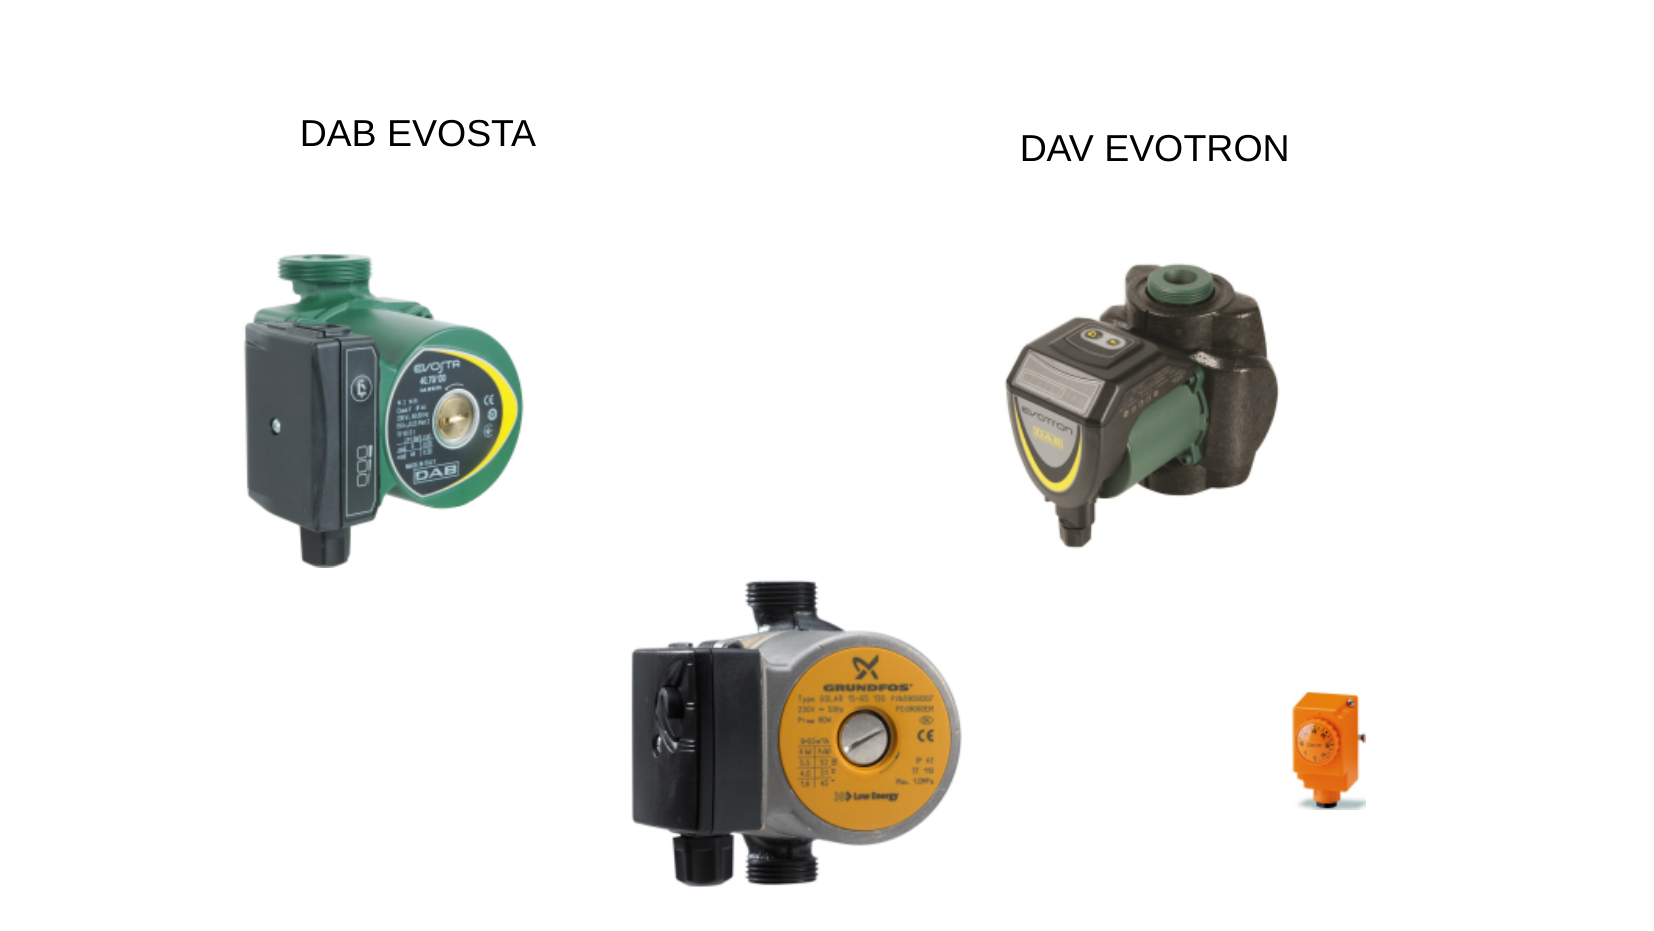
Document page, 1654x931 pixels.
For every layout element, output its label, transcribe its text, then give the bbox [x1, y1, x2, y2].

picture [615, 259, 1336, 915]
text_box DAV EVOTRON [1005, 120, 1305, 177]
text_box DAB EVOSTA [285, 105, 552, 162]
picture [227, 254, 541, 568]
picture [1291, 691, 1366, 811]
